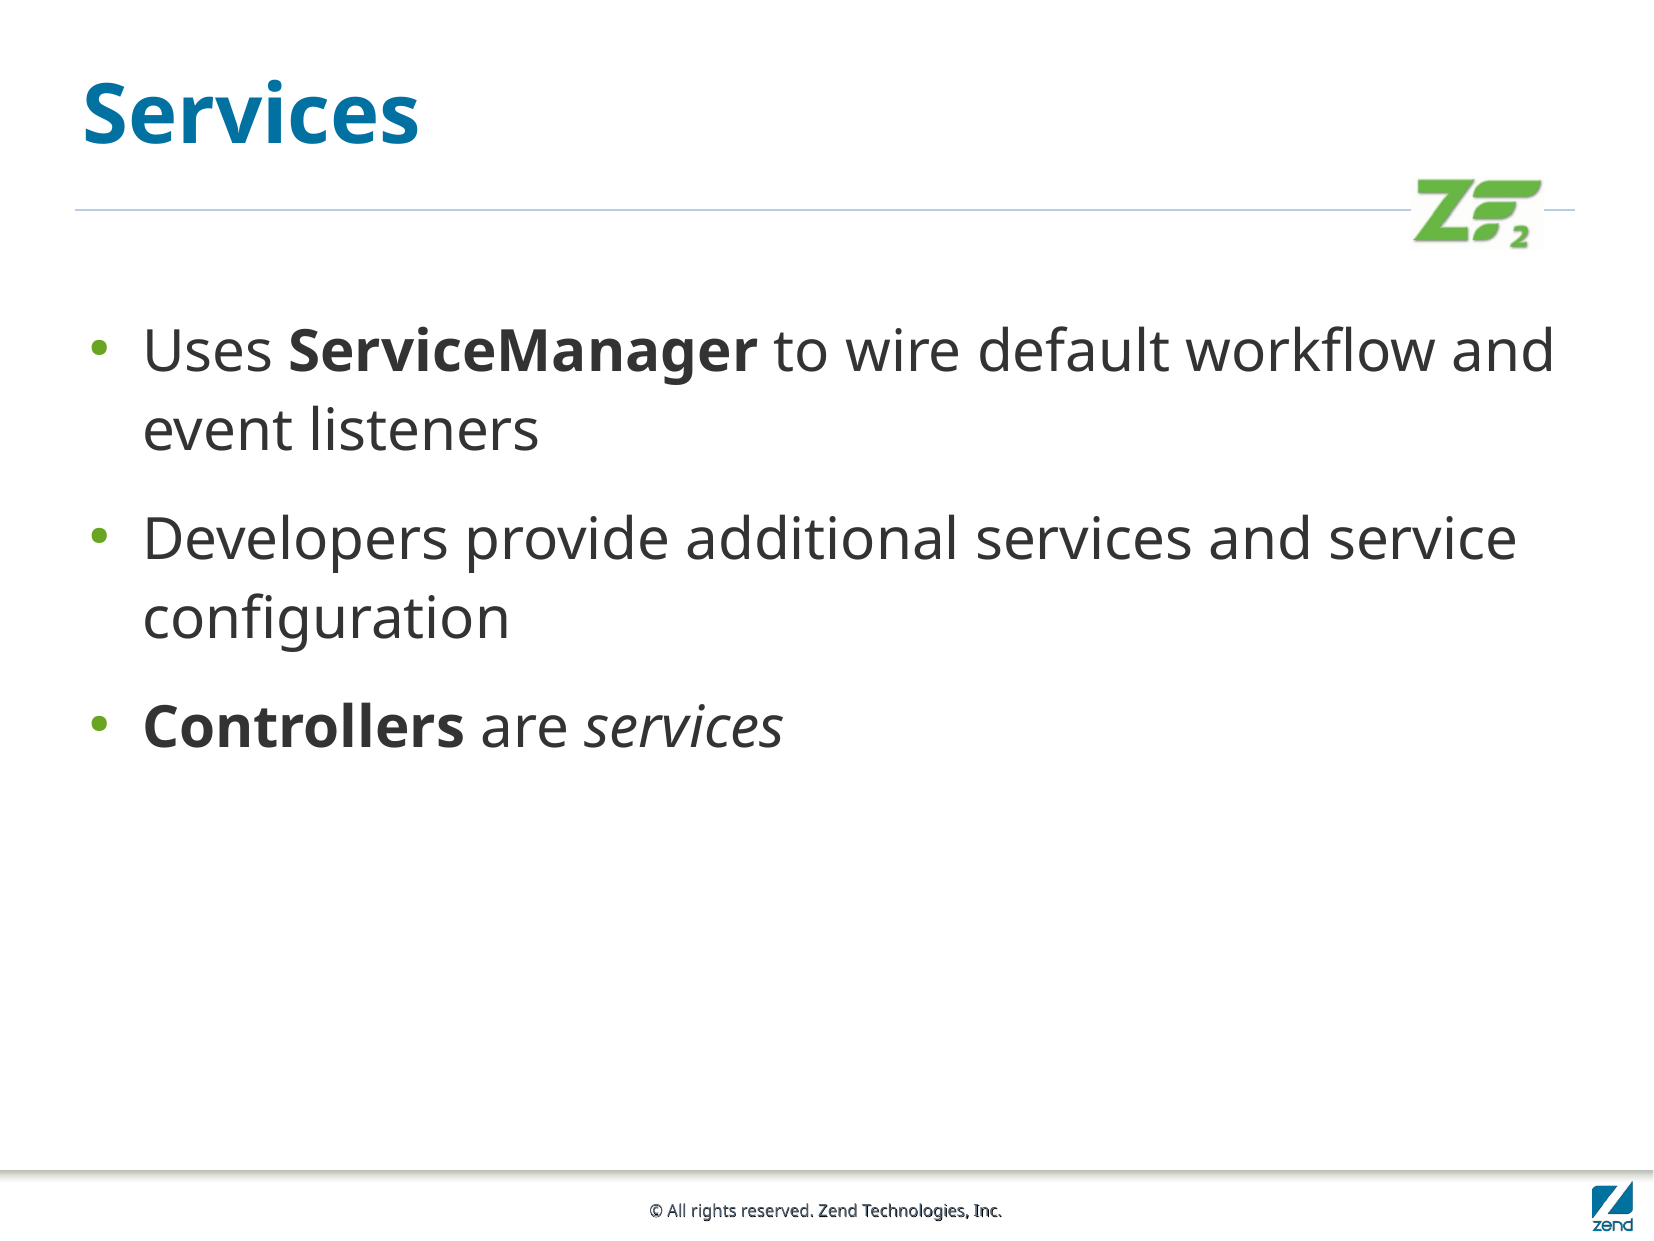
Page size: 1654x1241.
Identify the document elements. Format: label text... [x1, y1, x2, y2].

picture [0, 1170, 1654, 1232]
list Uses ServiceManager to wire default workflow and event listeners Developers provide additional services and service configuration Controllers are services [71, 309, 1611, 1181]
title Services [82, 47, 1489, 169]
picture [1411, 177, 1544, 250]
